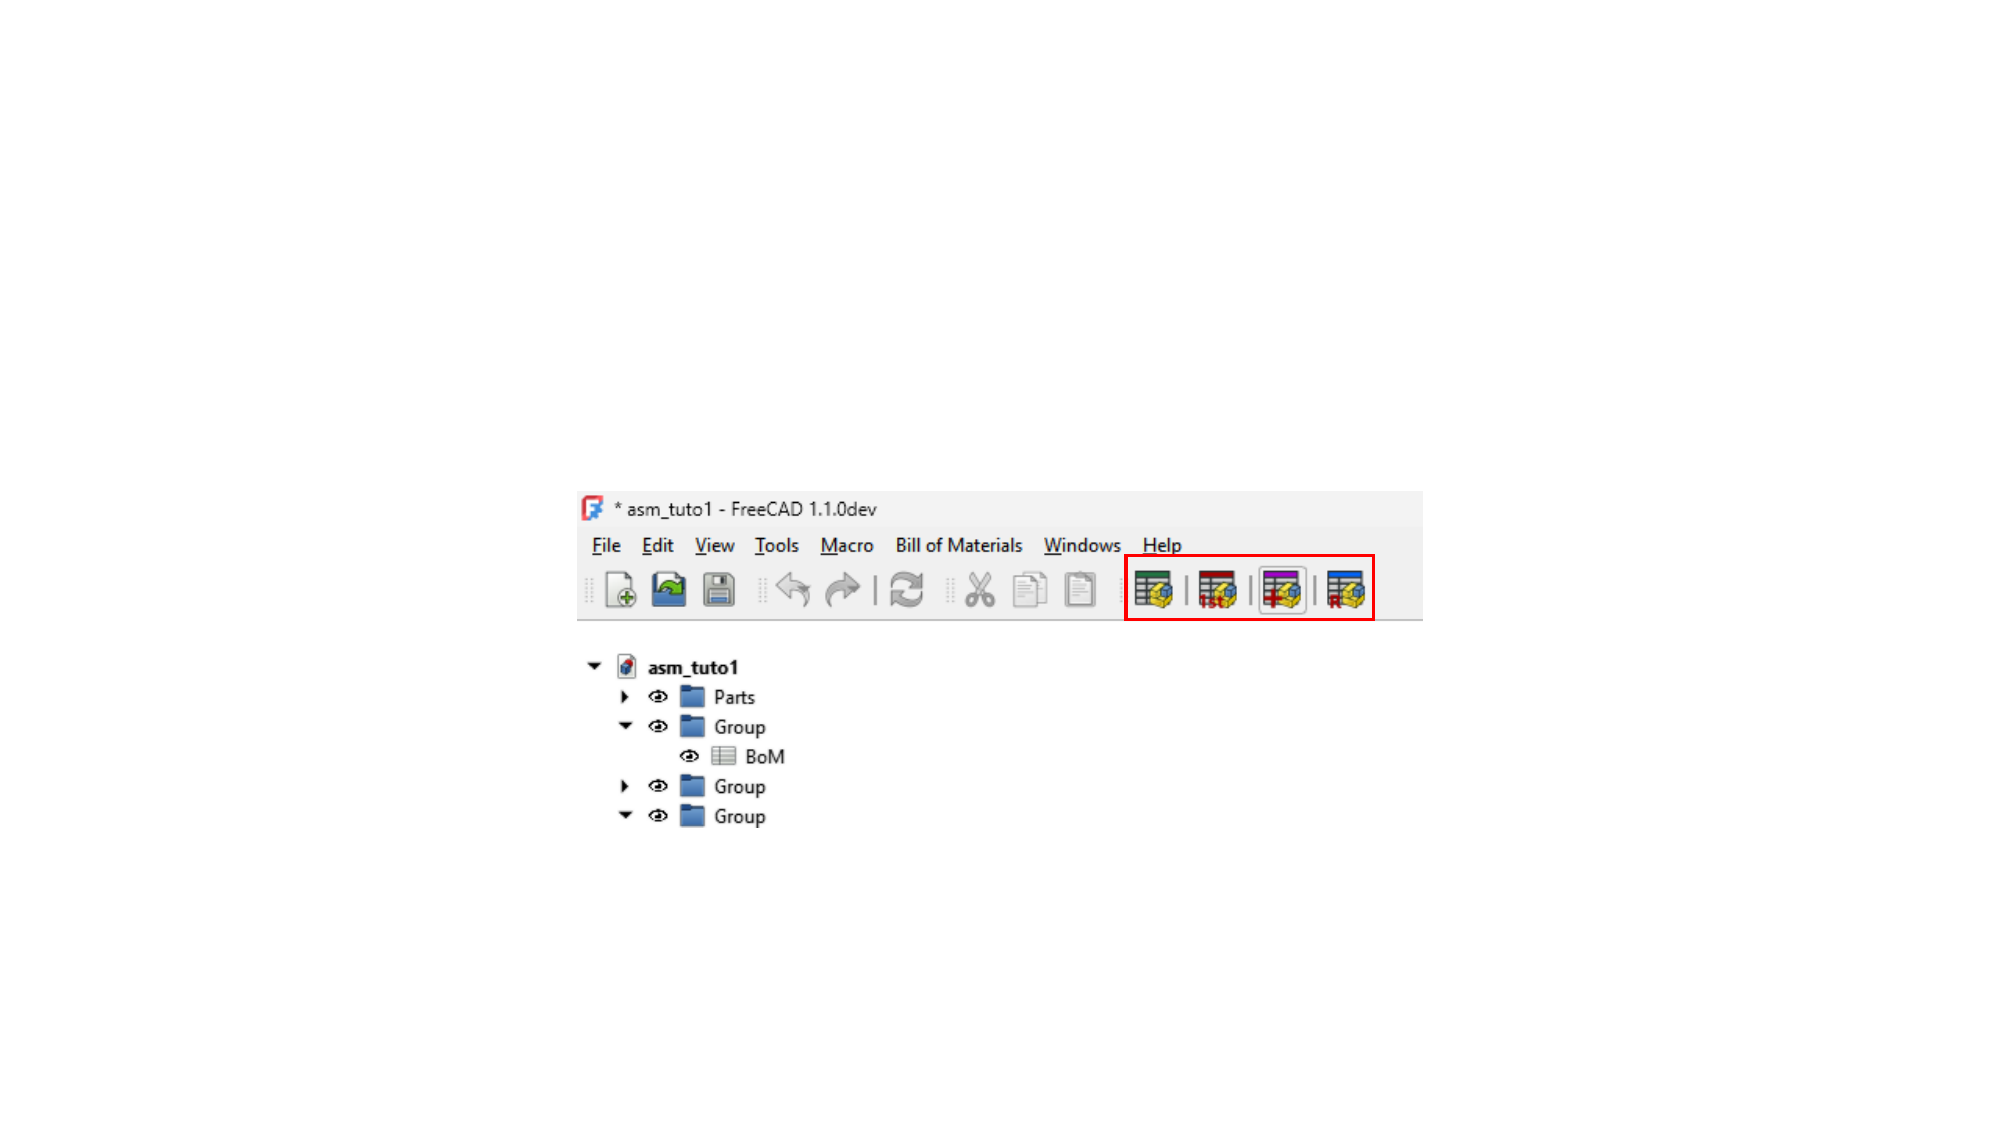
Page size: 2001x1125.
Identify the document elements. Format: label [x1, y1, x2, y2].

picture [577, 491, 1423, 828]
